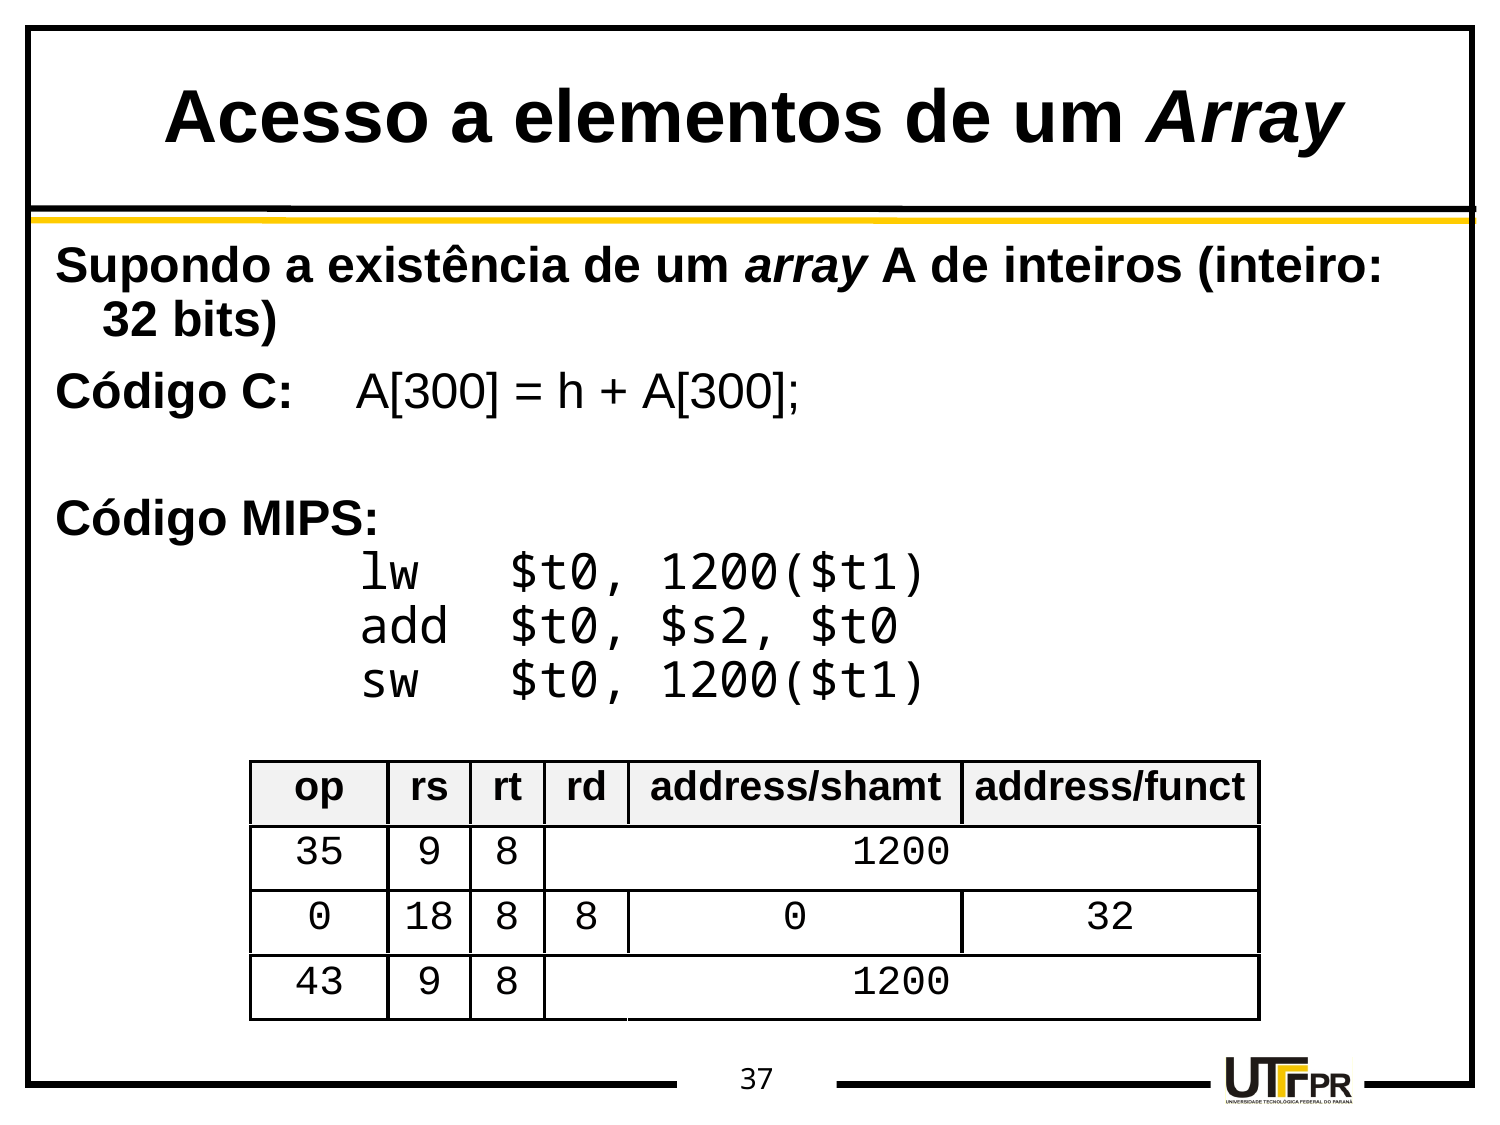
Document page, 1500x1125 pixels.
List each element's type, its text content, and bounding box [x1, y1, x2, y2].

chart [0, 698, 1500, 1125]
title Acesso a elementos de um Array [29, 29, 1477, 207]
list Supondo a existência de um array A de inteiros (inteiro: 32 bits) Código C: A[300] = h + A[300]; Código MIPS: lw $t0, 1200($t1) add $t0, $s2, $t0 sw $t0, 1200($t1) [41, 231, 1447, 698]
